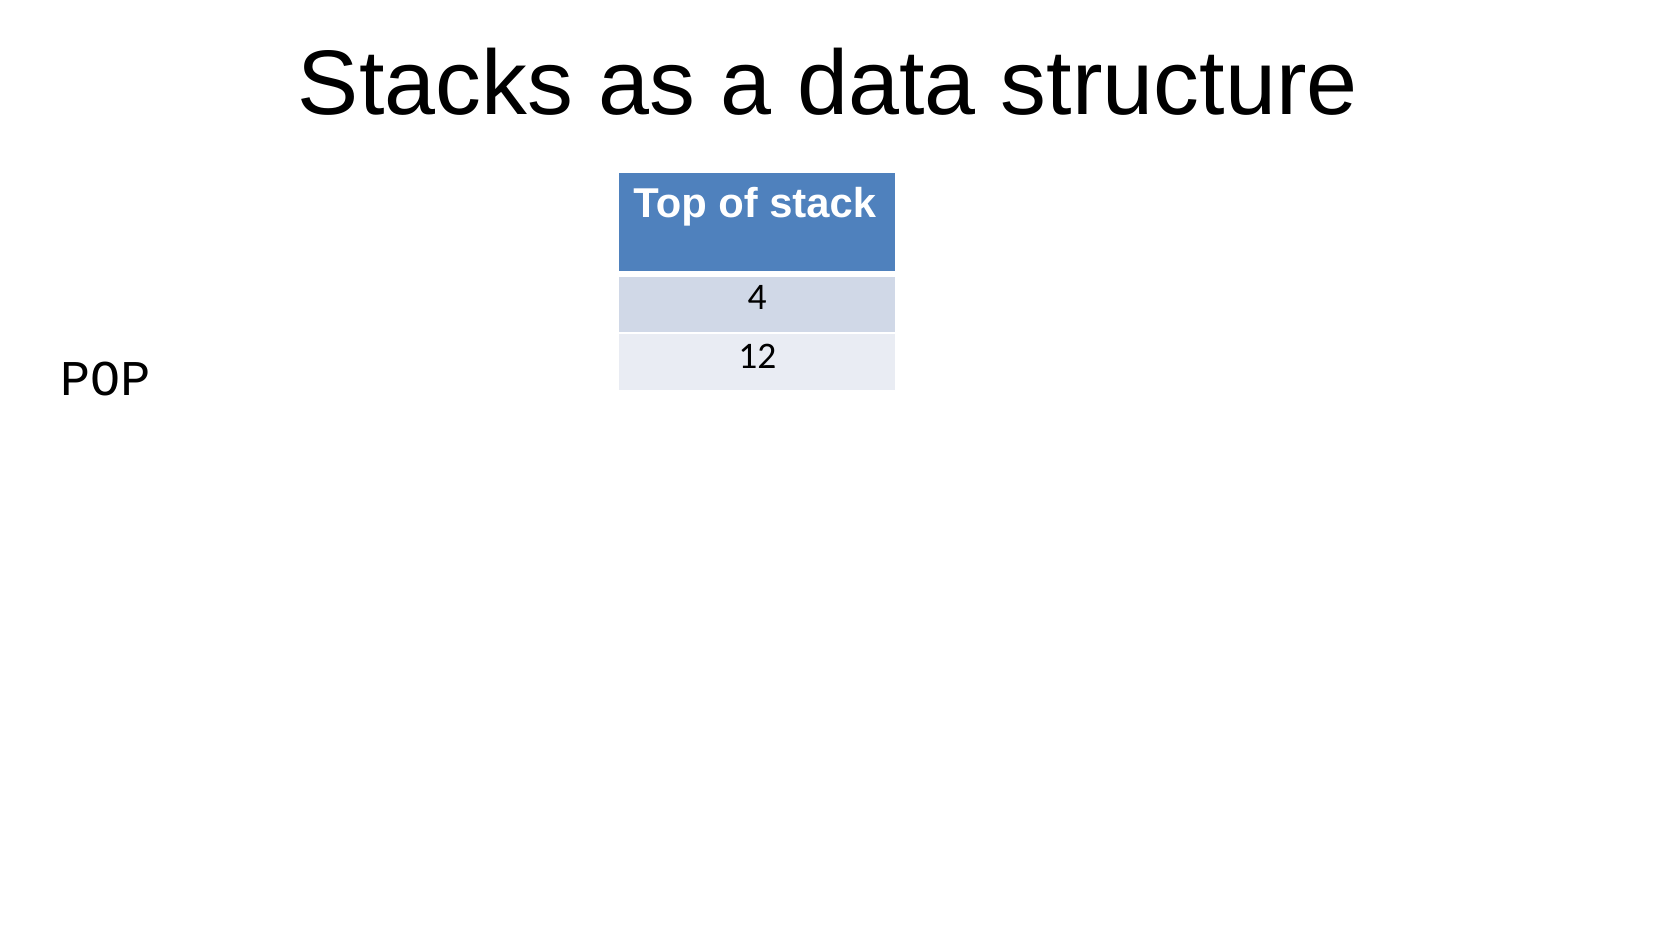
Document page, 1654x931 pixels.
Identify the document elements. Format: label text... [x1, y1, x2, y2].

table_cell 4 [619, 277, 895, 332]
table_header Top of stack [619, 173, 895, 271]
title Stacks as a data structure [84, 0, 1573, 155]
text_box POP [45, 338, 593, 413]
table_cell 12 [619, 334, 895, 390]
